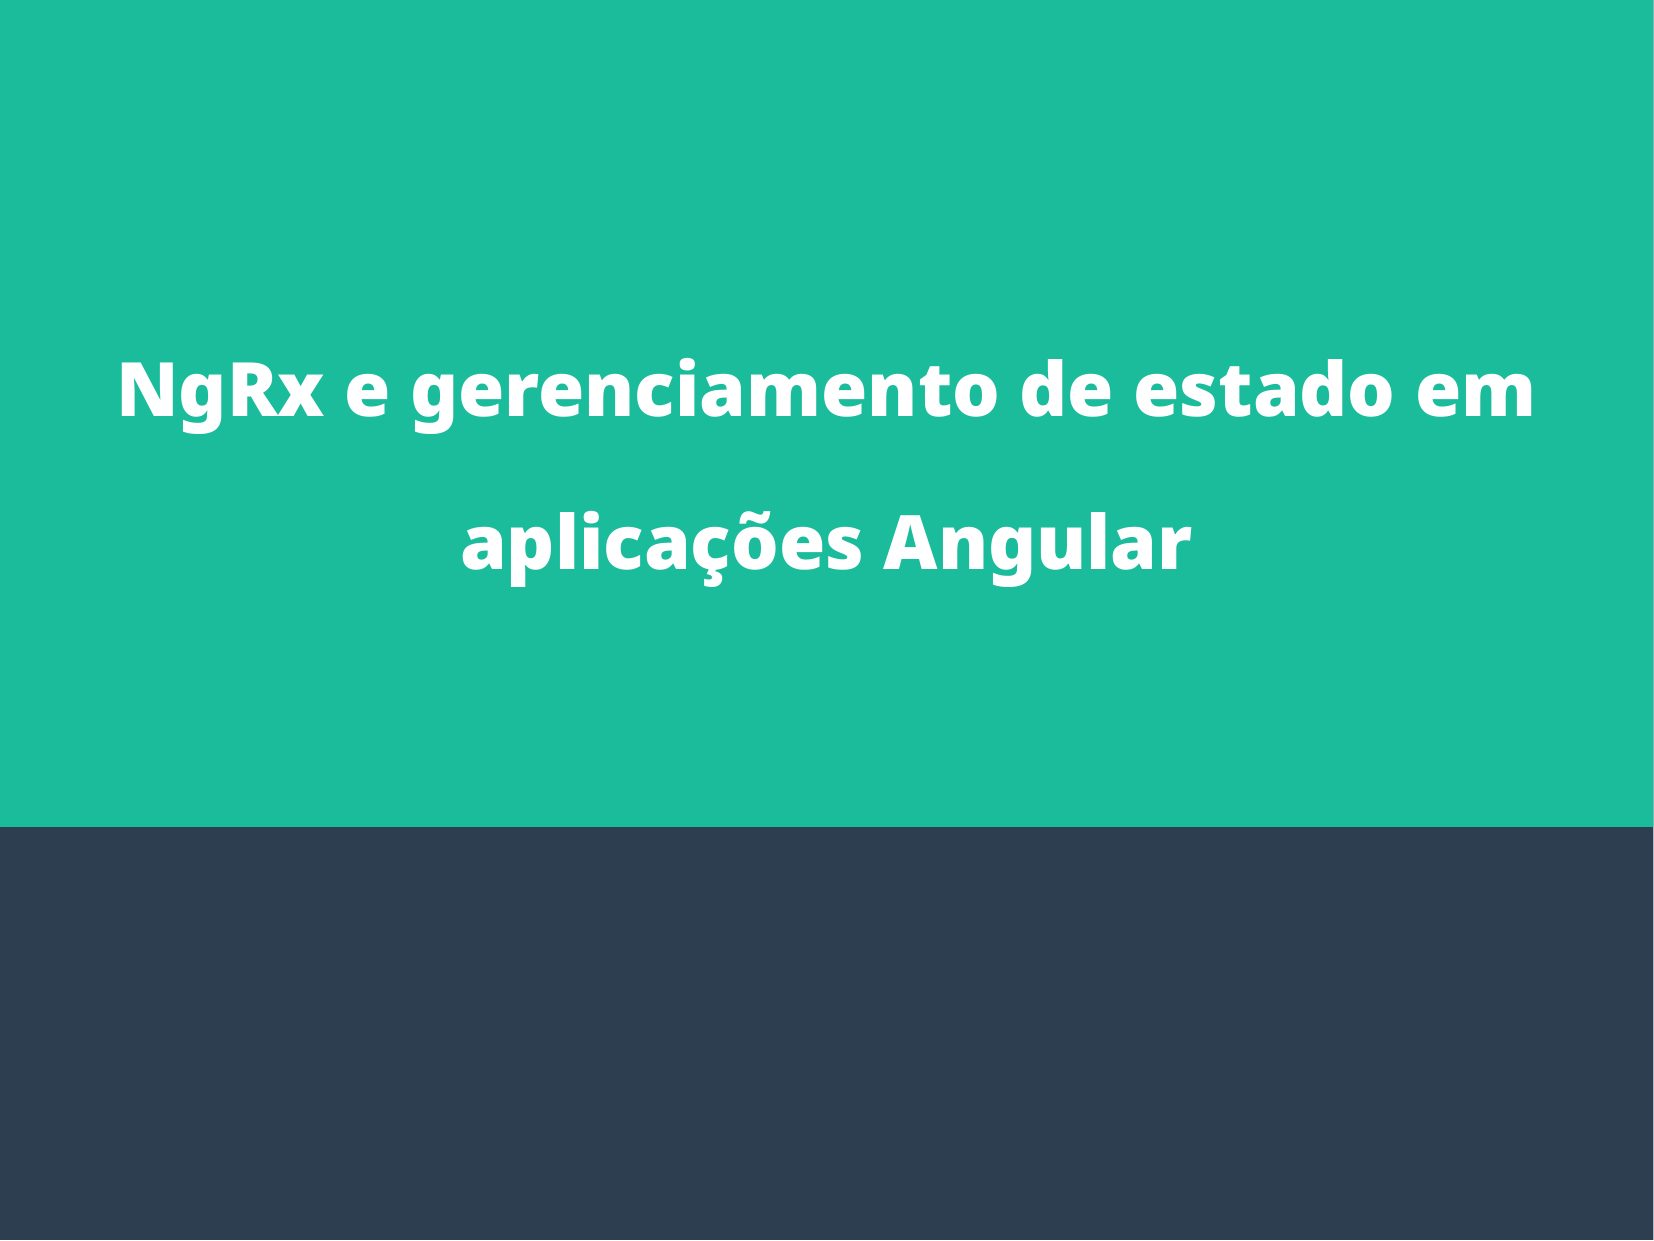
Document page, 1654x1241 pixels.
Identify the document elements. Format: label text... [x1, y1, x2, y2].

title NgRx e gerenciamento de estado em aplicações Angular [59, 307, 1595, 569]
